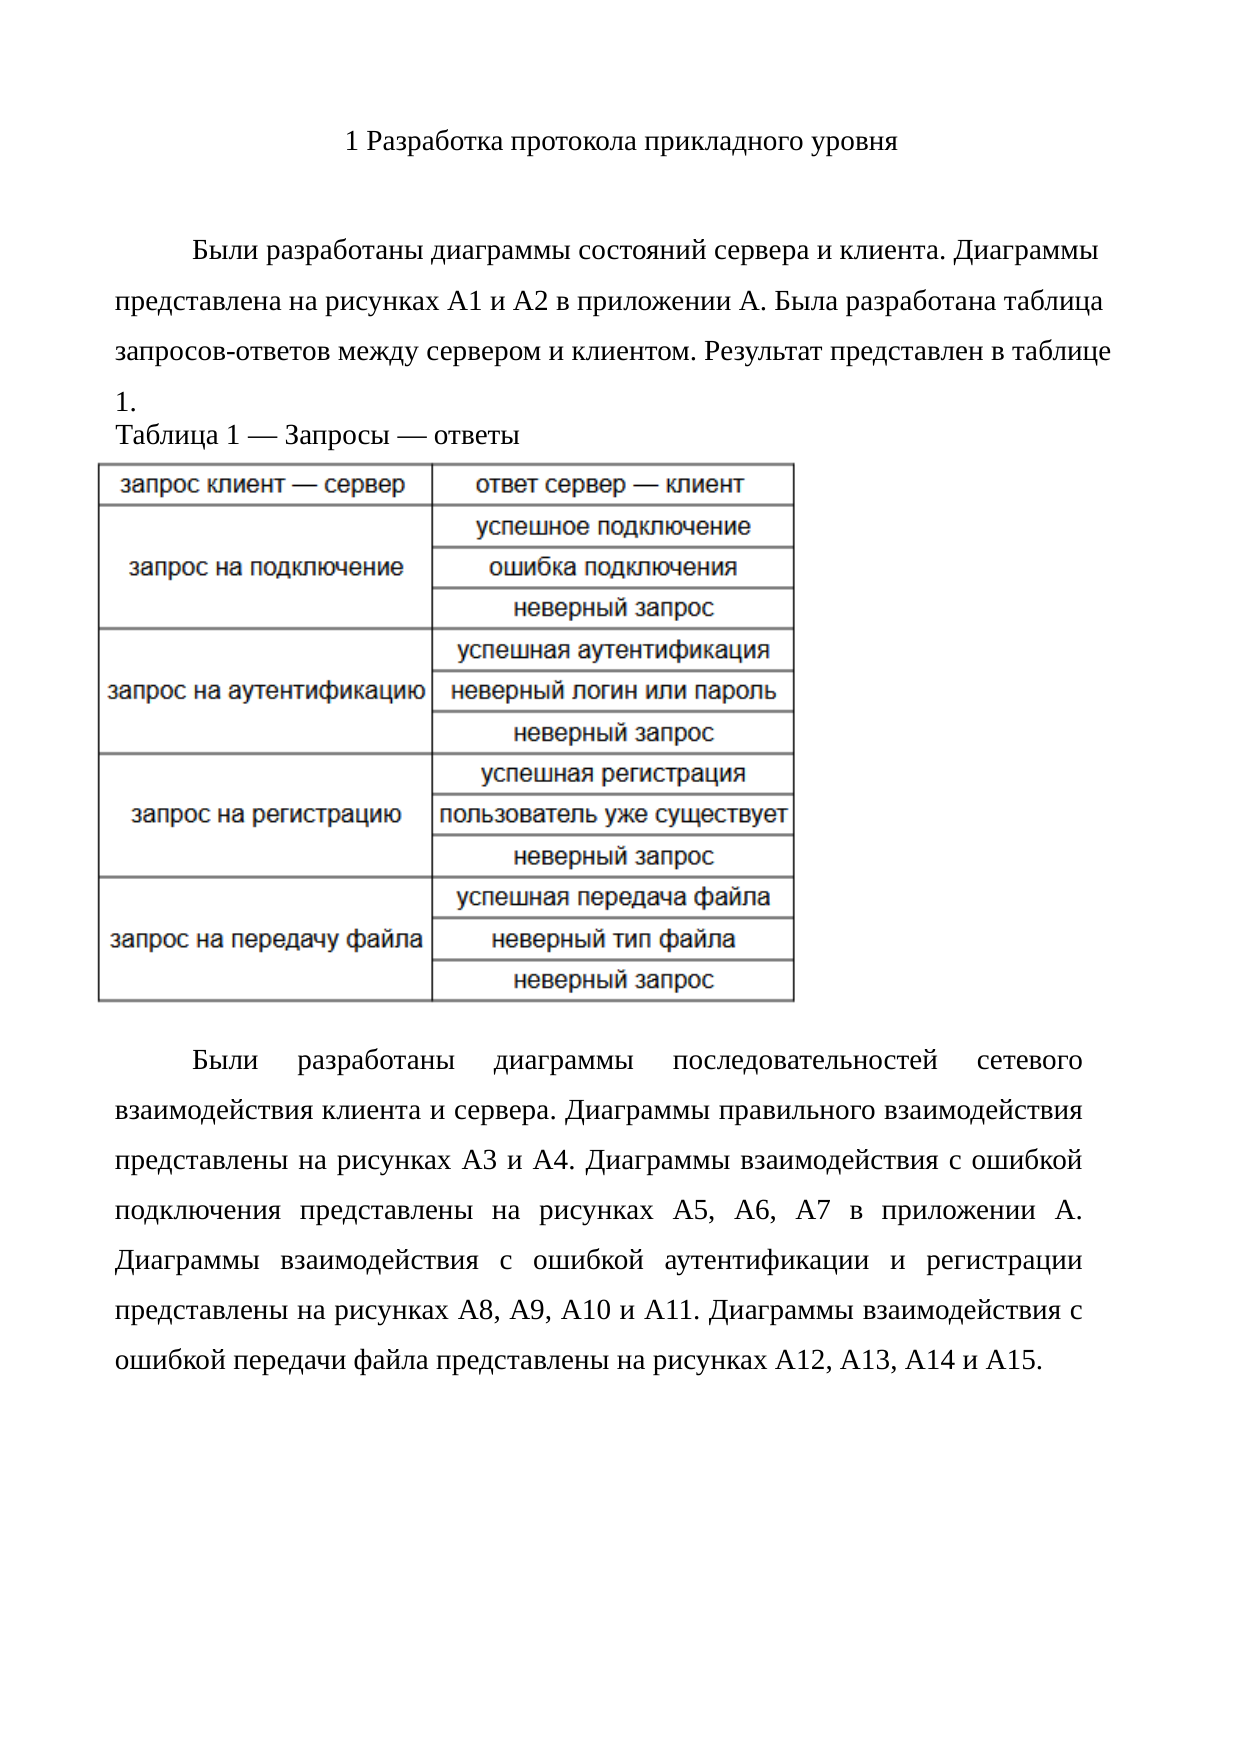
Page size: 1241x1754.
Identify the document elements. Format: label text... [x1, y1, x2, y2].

picture [92, 460, 798, 1004]
text_box 1 Разработка протокола прикладного уровня [345, 121, 899, 154]
text_box Были разработаны диаграммы состояний сервера и клиента. Диаграммы представлена на рисунках А1 и А2 в приложении А. Была разработана таблица запросов-ответов между сервером и клиентом. Результат представлен в таблице 1. [115, 215, 1114, 393]
text_box Были разработаны диаграммы последовательностей сетевого взаимодействия клиента и сервера. Диаграммы правильного взаимодействия представлены на рисунках А3 и А4. Диаграммы взаимодействия с ошибкой подключения представлены на рисунках А5, А6, А7 в приложении А. Диаграммы взаимодействия с ошибкой аутентификации и регистрации представлены на рисунках А8, А9, А10 и А11. Диаграммы взаимодействия с ошибкой передачи файла представлены на рисунках А12, А13, А14 и А15. [115, 1025, 1125, 1561]
text_box Таблица 1 — Запросы — ответы [115, 416, 524, 449]
